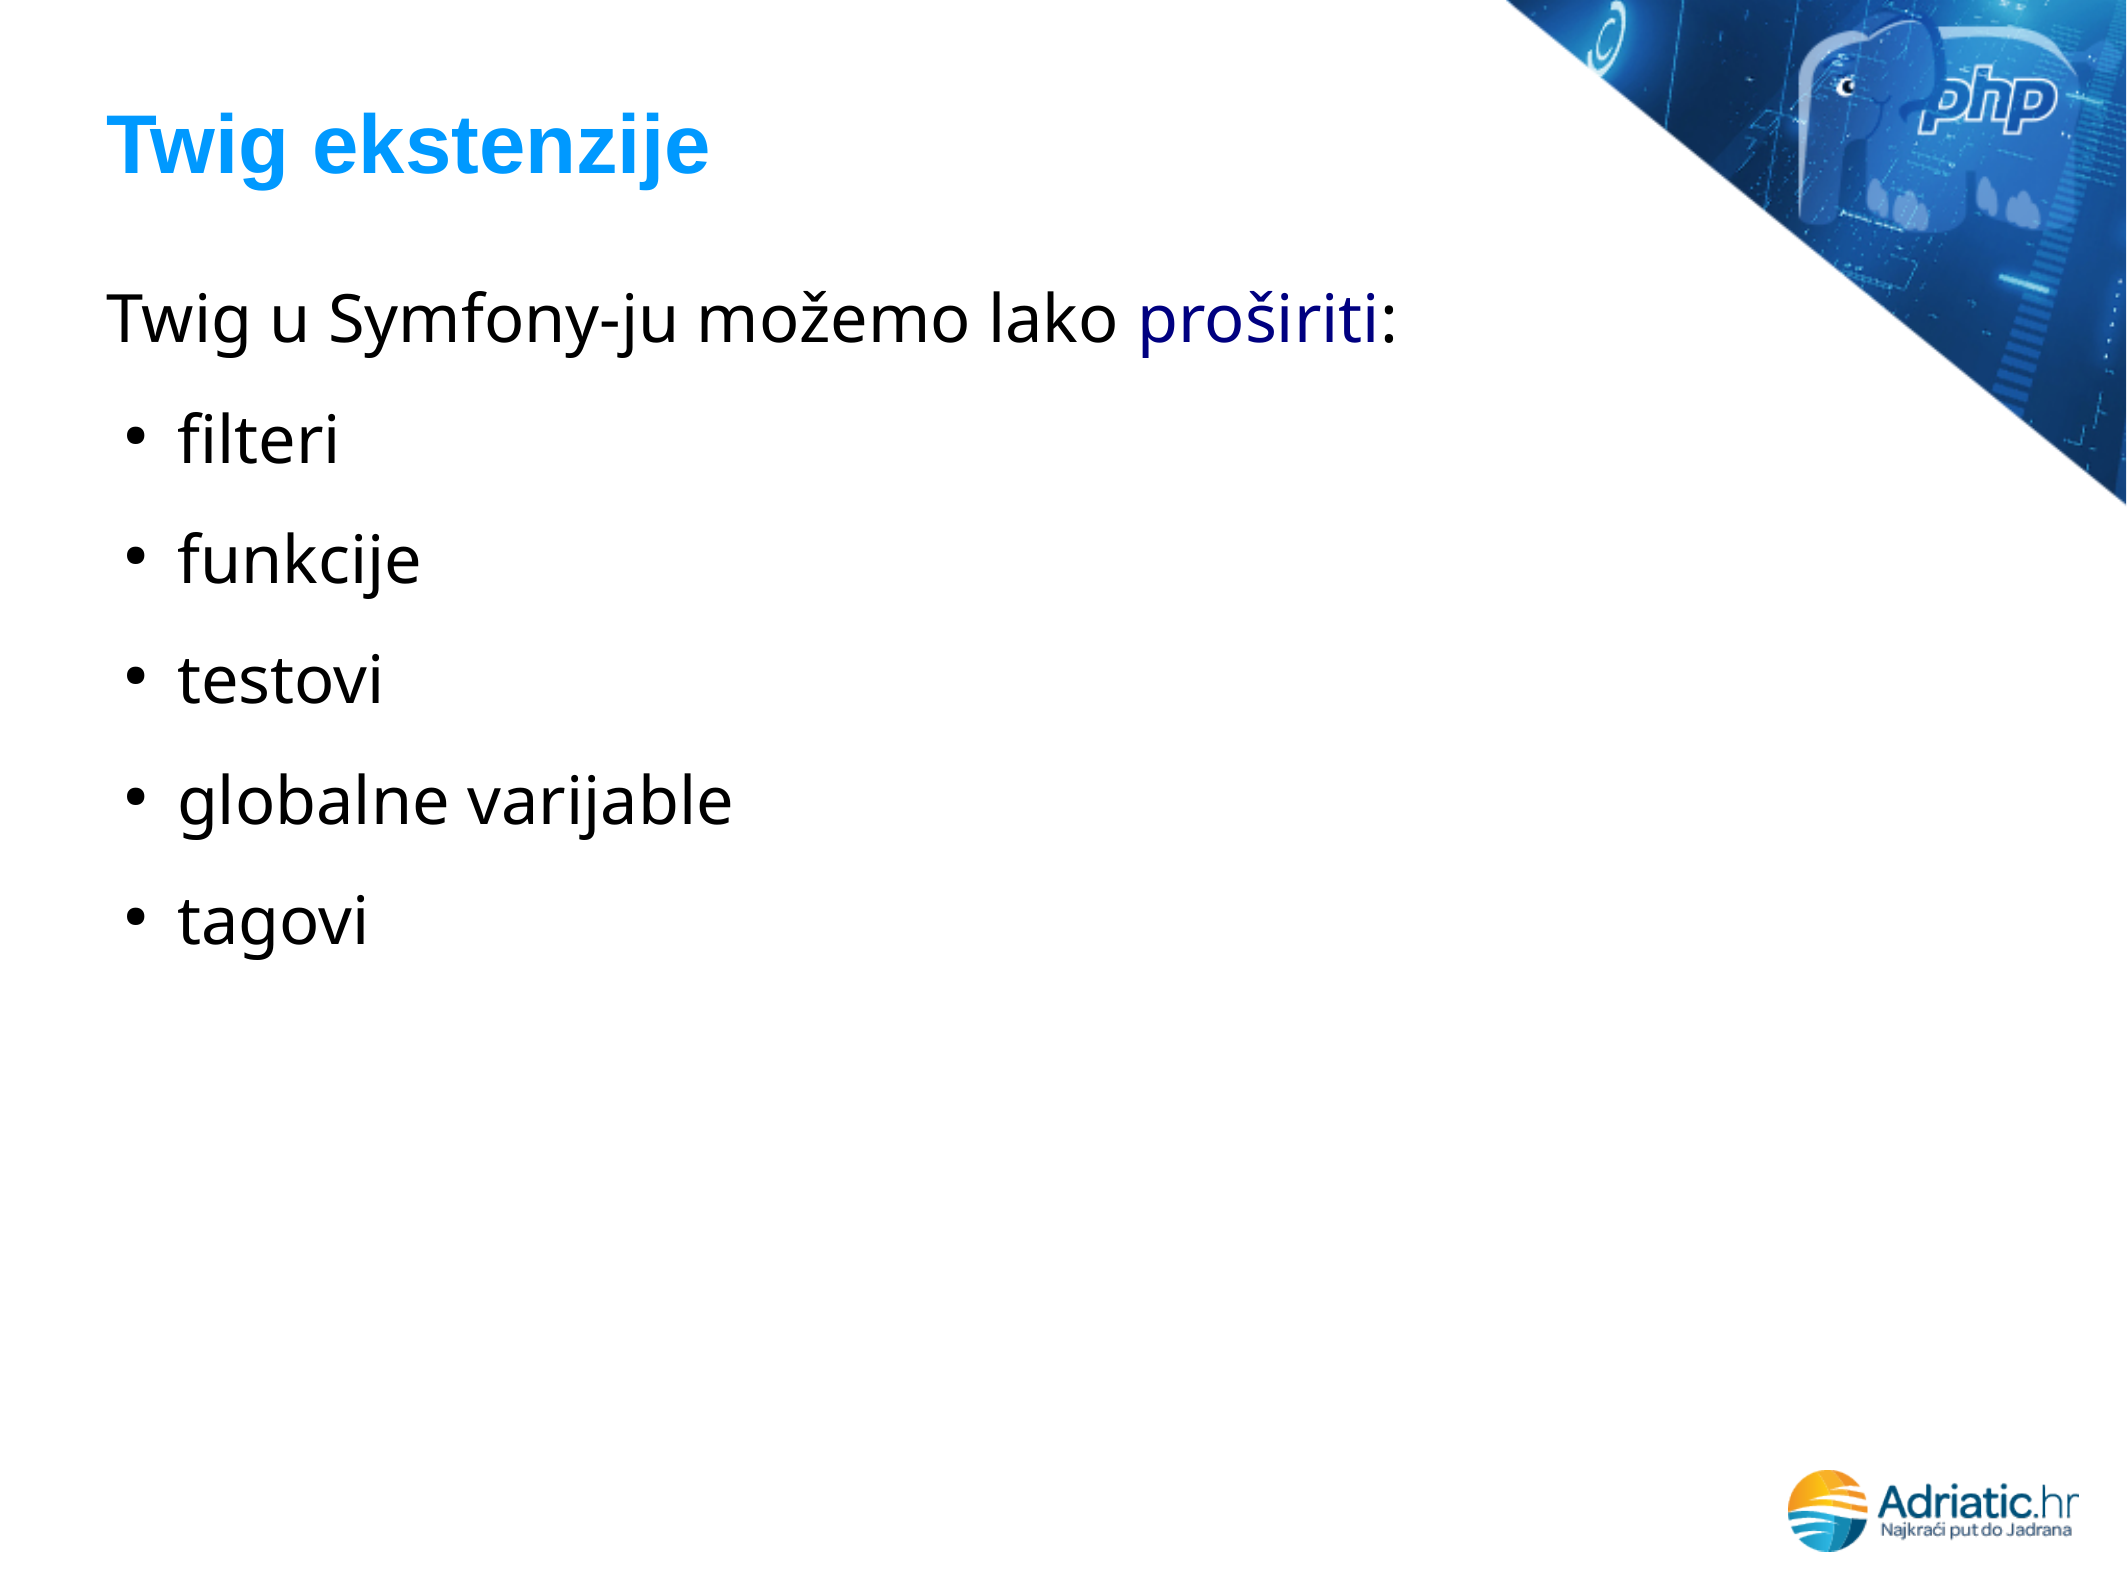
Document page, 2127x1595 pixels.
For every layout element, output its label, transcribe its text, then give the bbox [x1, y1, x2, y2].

picture [1505, 0, 2127, 625]
picture [1788, 1470, 2079, 1552]
list Twig u Symfony-ju možemo lako proširiti: filteri funkcije testovi globalne varijable tagovi [106, 271, 2020, 1453]
title Twig ekstenzije [106, 70, 1630, 219]
